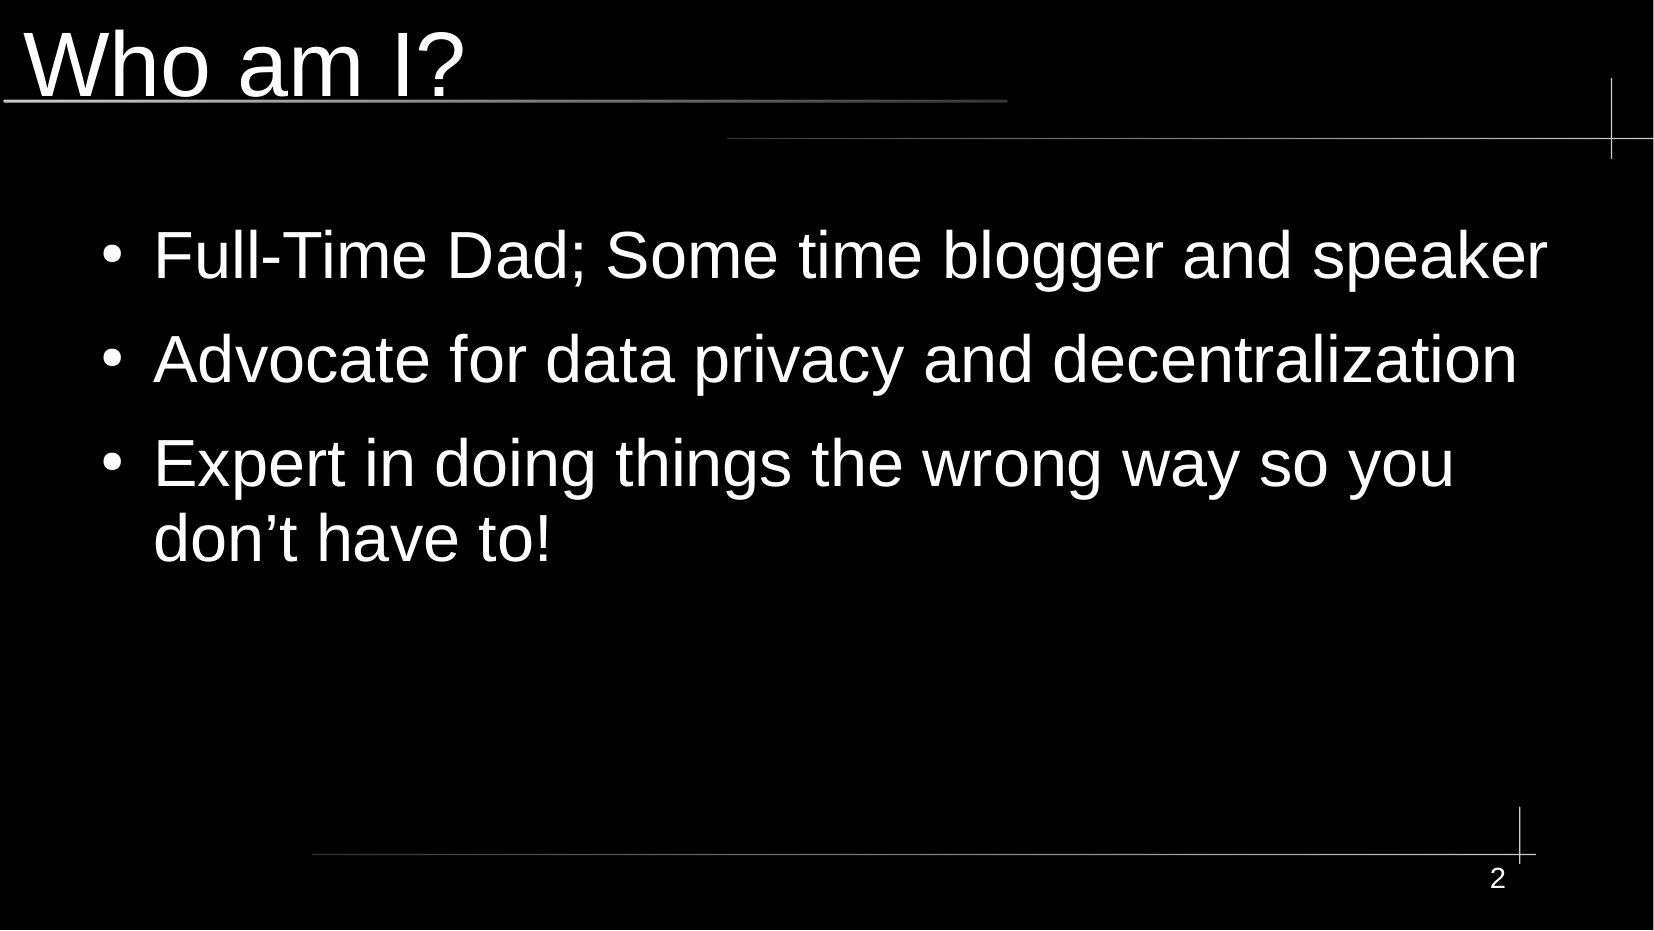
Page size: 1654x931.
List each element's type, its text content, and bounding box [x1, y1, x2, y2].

title Who am I? [23, 11, 1589, 119]
list Full-Time Dad; Some time blogger and speaker Advocate for data privacy and decentralization Expert in doing things the wrong way so you don’t have to! [82, 217, 1571, 758]
